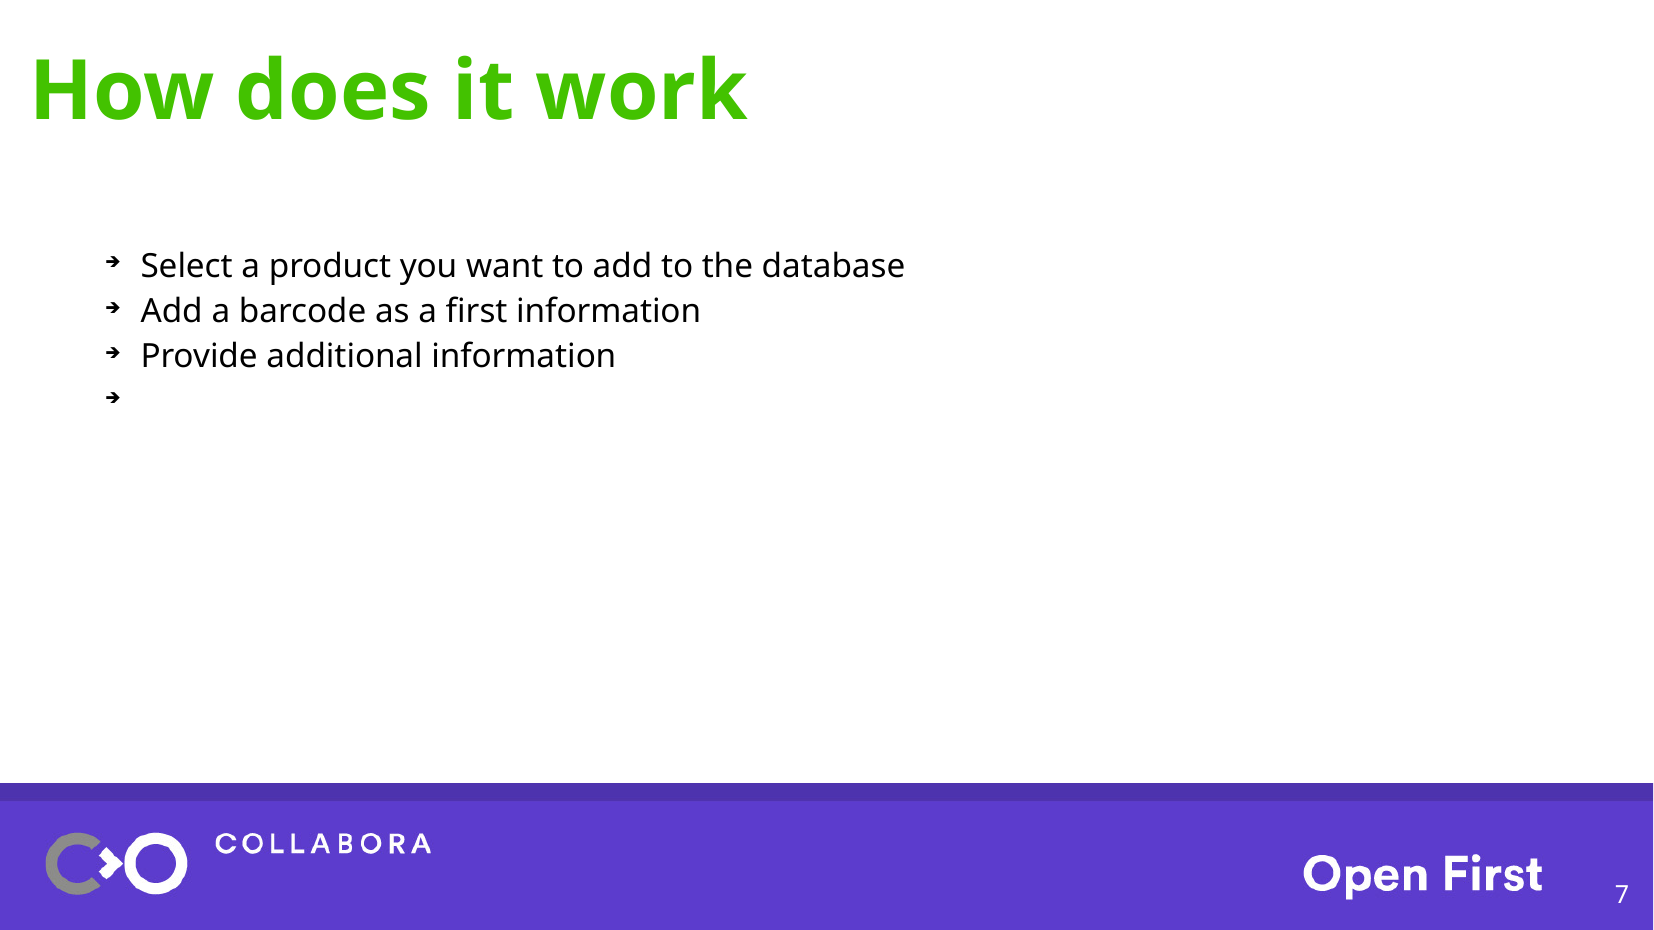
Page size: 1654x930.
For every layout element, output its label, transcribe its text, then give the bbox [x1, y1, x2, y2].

title How does it work [29, 28, 1602, 147]
picture [0, 0, 1654, 930]
text_box Select a product you want to add to the database Add a barcode as a first information Provide additional information [90, 234, 981, 404]
